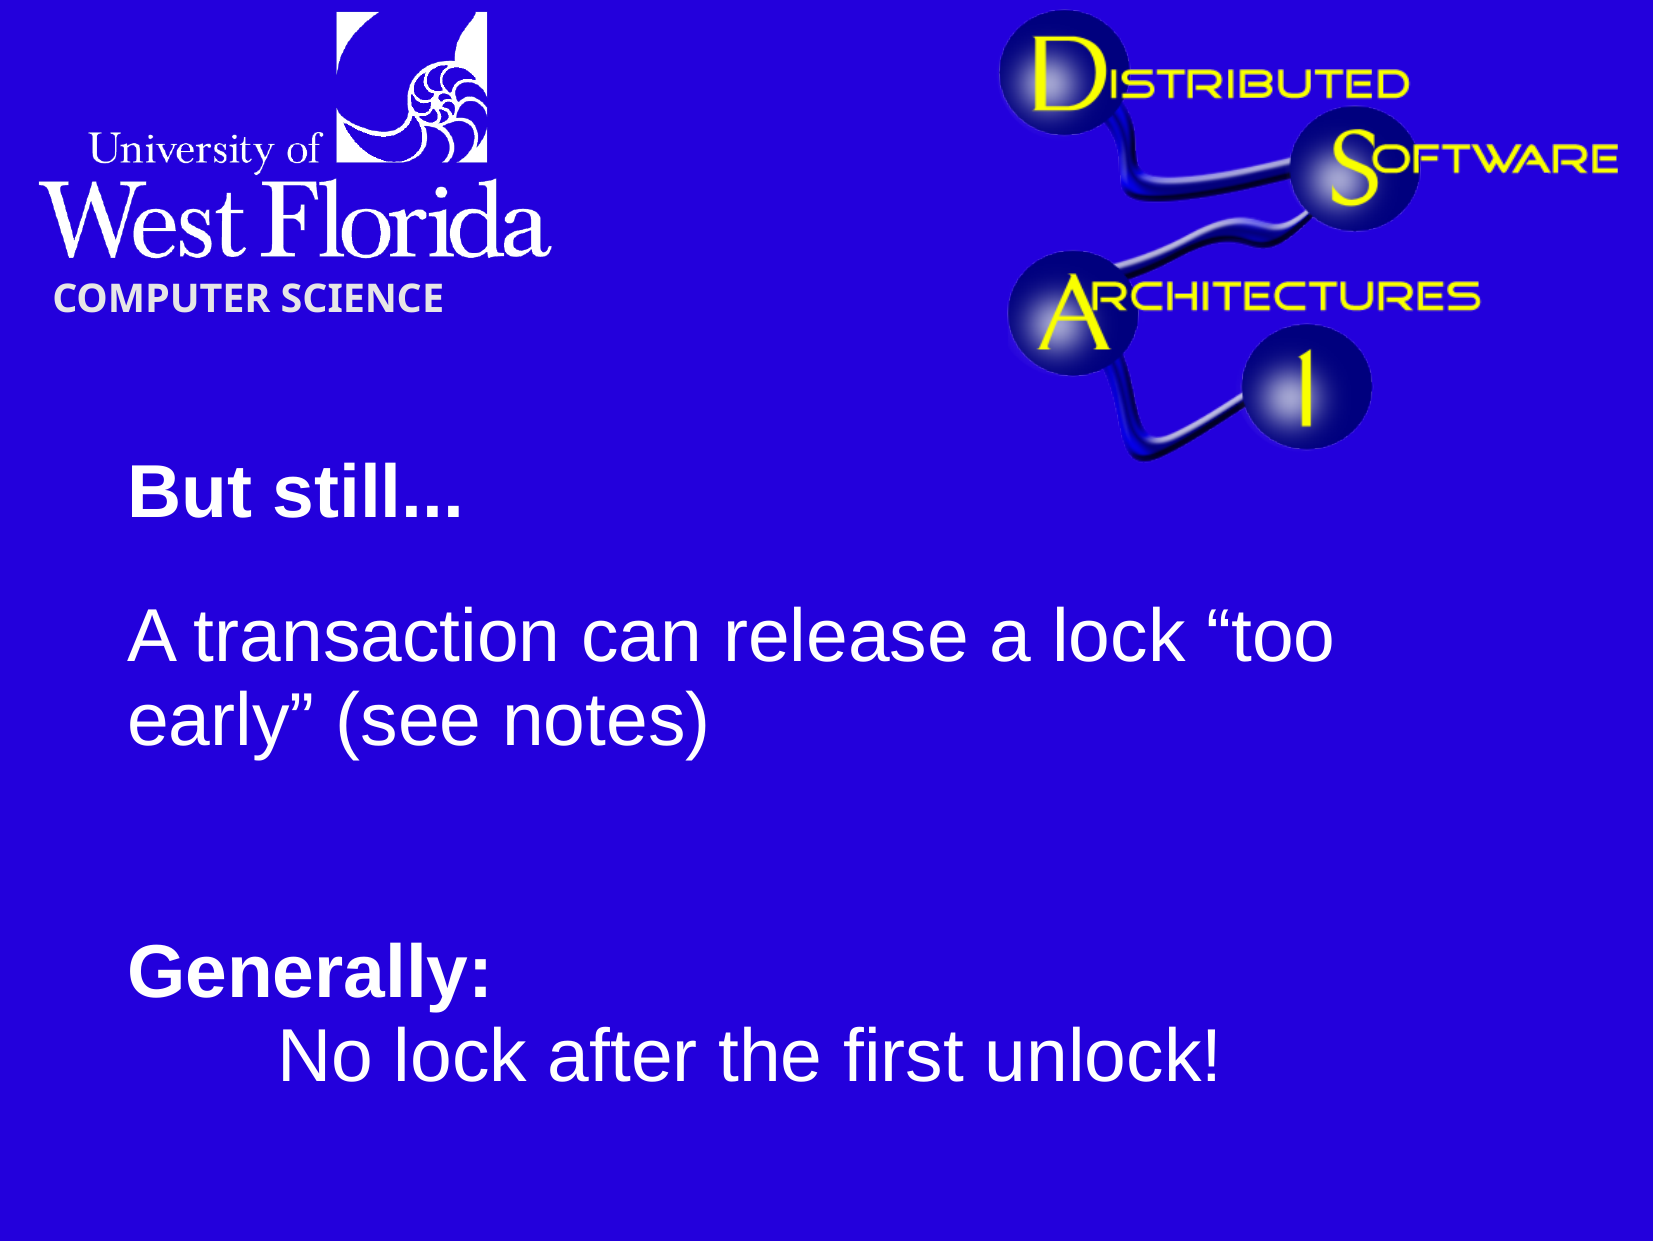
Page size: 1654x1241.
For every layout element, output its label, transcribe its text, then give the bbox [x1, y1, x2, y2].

picture [910, 0, 1653, 506]
text_box COMPUTER SCIENCE [37, 262, 563, 334]
picture [37, 0, 559, 262]
text_box But still... A transaction can release a lock “too early” (see notes) Generally: No lock after the first unlock! [112, 441, 1426, 1161]
